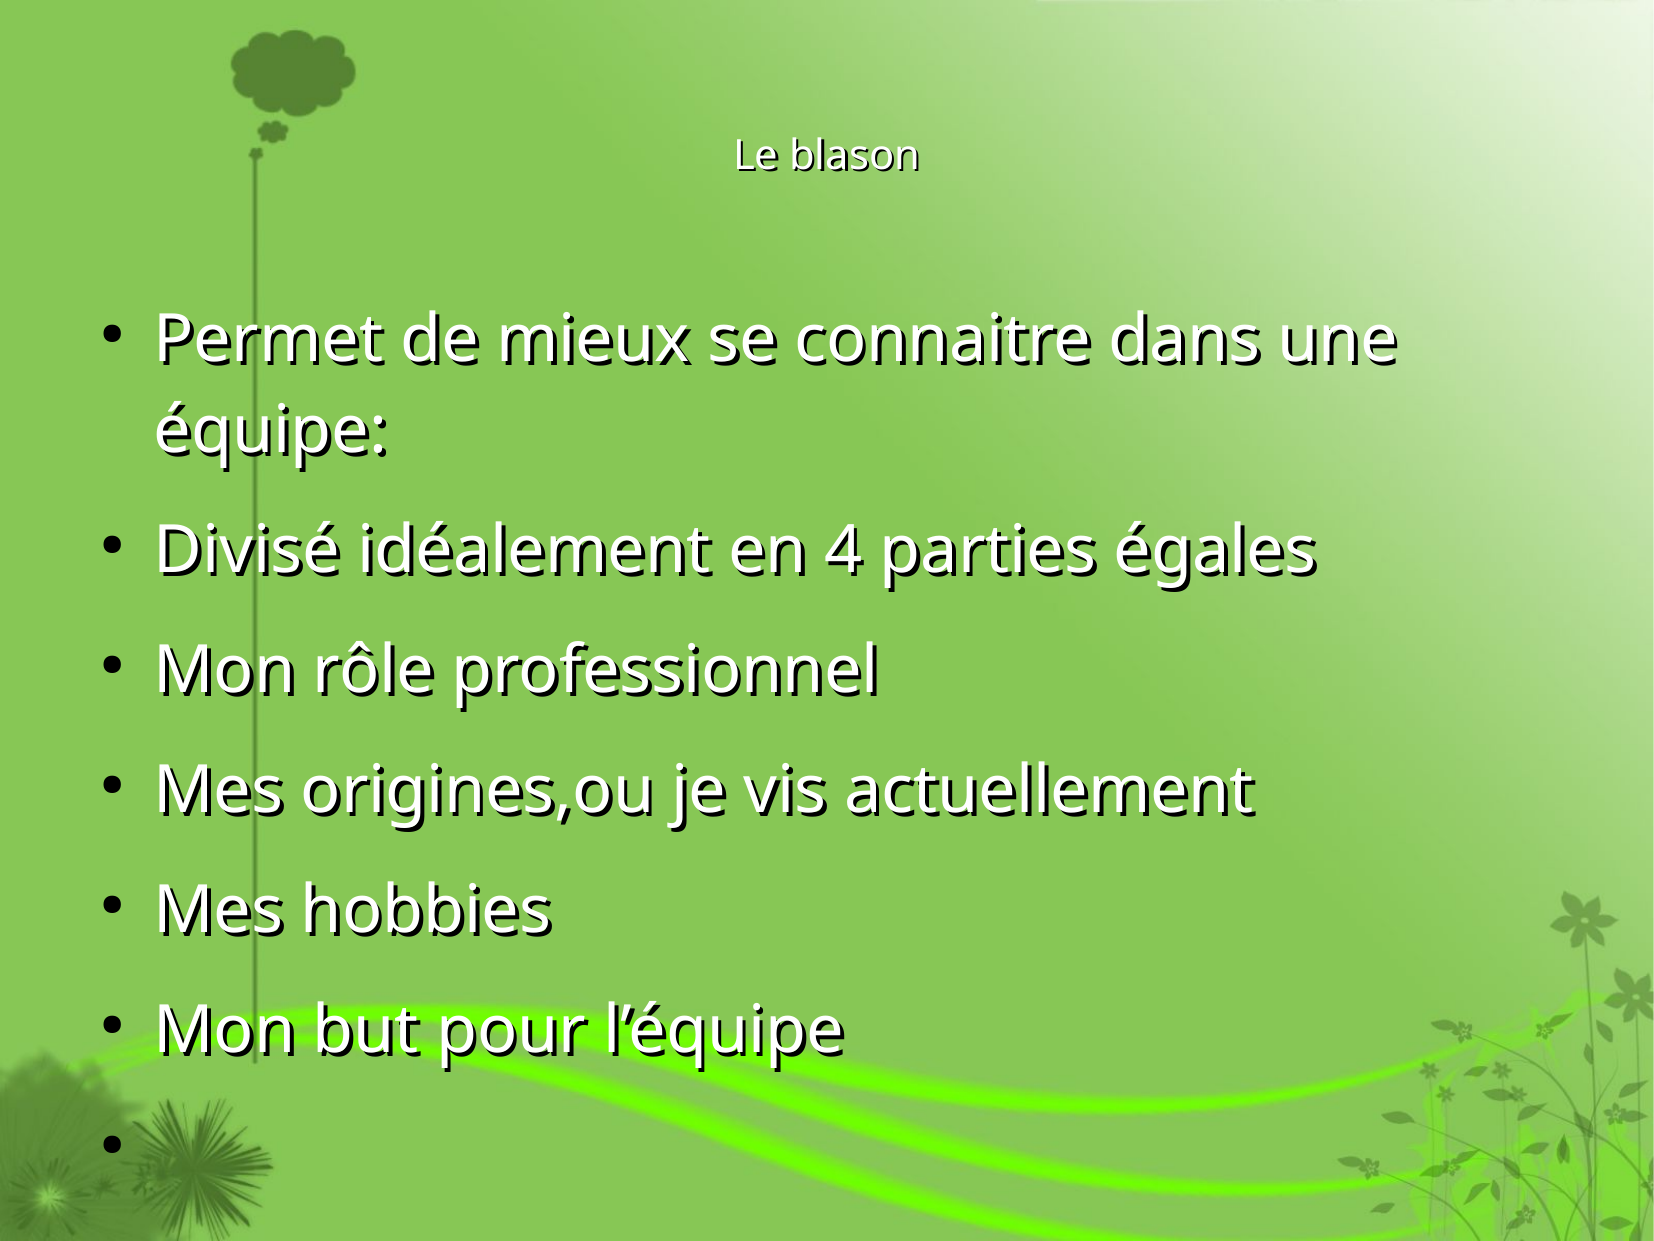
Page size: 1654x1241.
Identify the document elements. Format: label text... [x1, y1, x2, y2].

list Permet de mieux se connaitre dans une équipe: Divisé idéalement en 4 parties égales Mon rôle professionnel Mes origines,ou je vis actuellement Mes hobbies Mon but pour l’équipe [82, 290, 1571, 1241]
title Le blason [82, 49, 1571, 257]
picture [0, 0, 1654, 1241]
